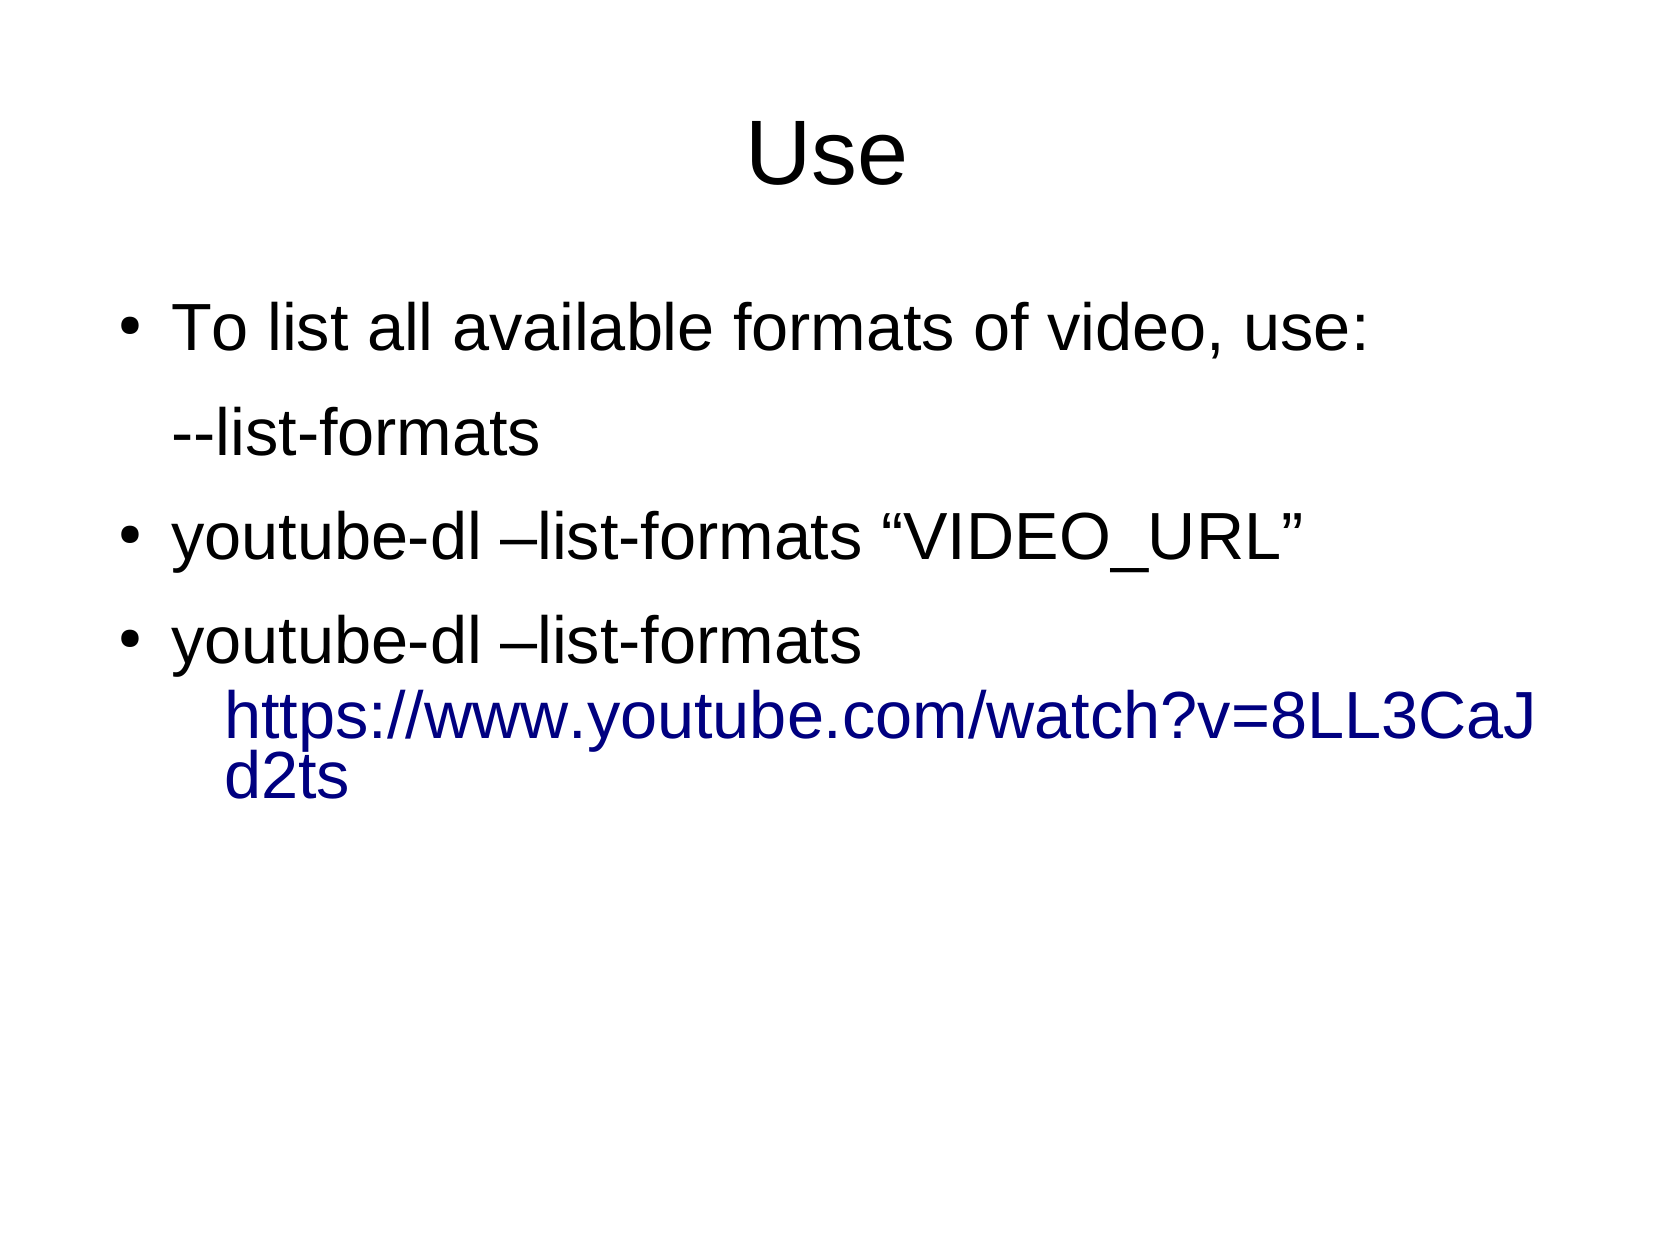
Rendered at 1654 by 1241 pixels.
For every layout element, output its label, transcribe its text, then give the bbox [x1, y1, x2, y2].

title Use [82, 49, 1571, 257]
list To list all available formats of video, use: --list-formats youtube-dl –list-formats “VIDEO_URL” youtube-dl –list-formats https://www.youtube.com/watch?v=8LL3CaJd2ts [82, 290, 1571, 1010]
